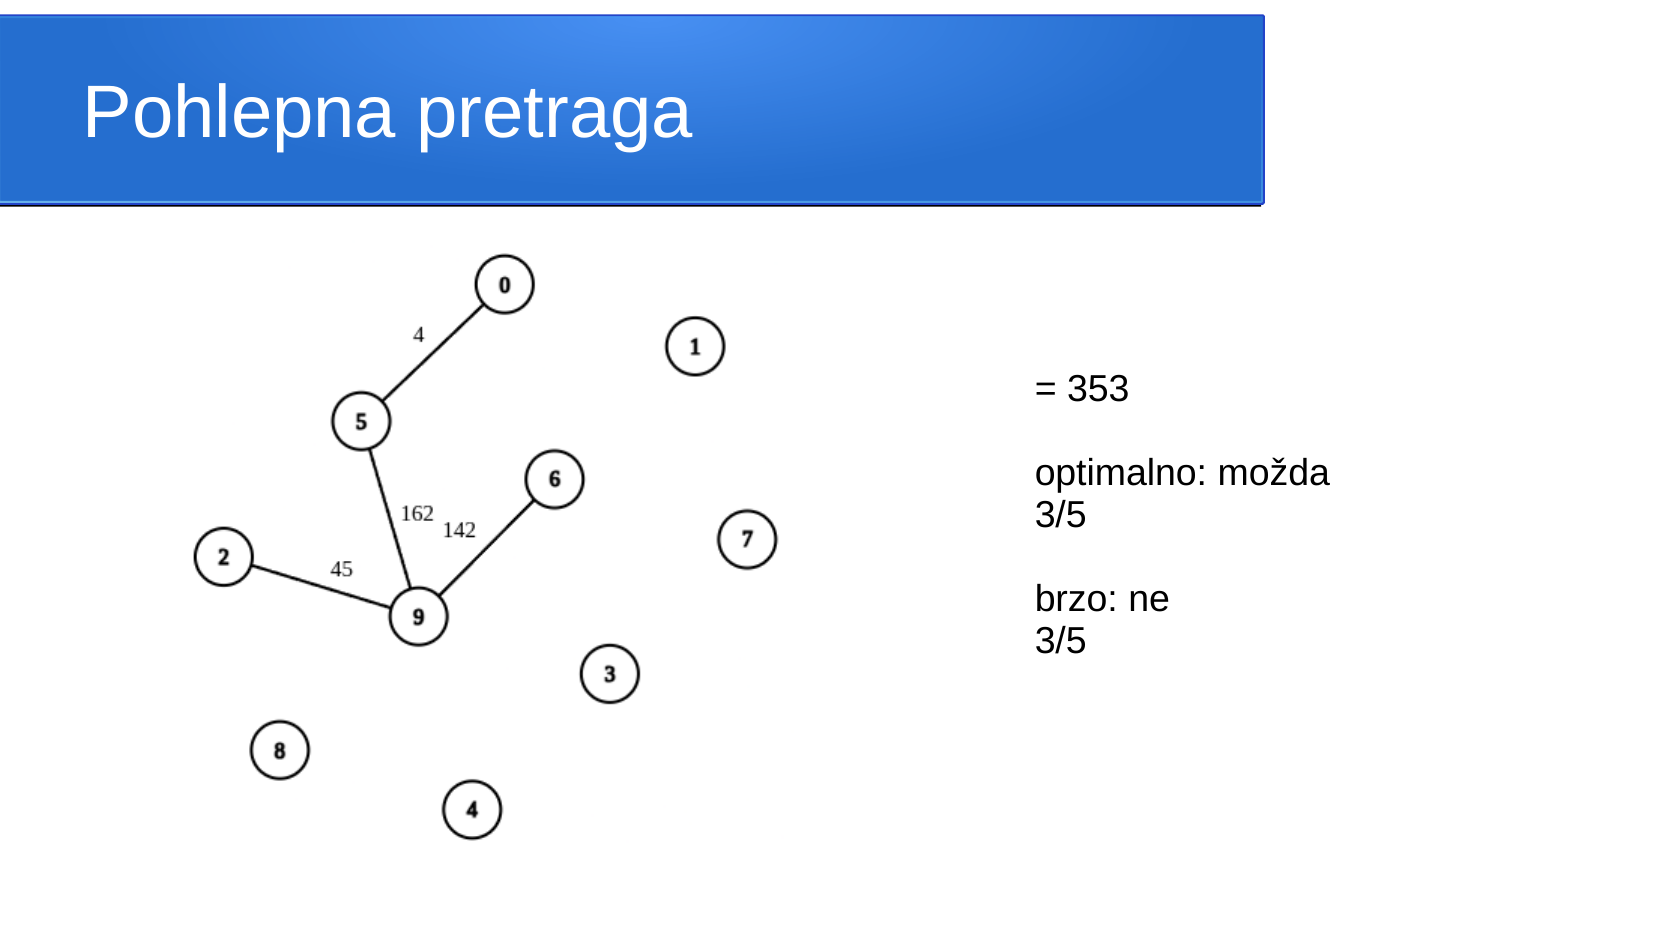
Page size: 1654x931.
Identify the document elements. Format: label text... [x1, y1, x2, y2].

text_box = 353 optimalno: možda 3/5 brzo: ne 3/5 [1020, 360, 1426, 711]
title Pohlepna pretraga [82, 35, 1235, 189]
picture [165, 225, 811, 871]
